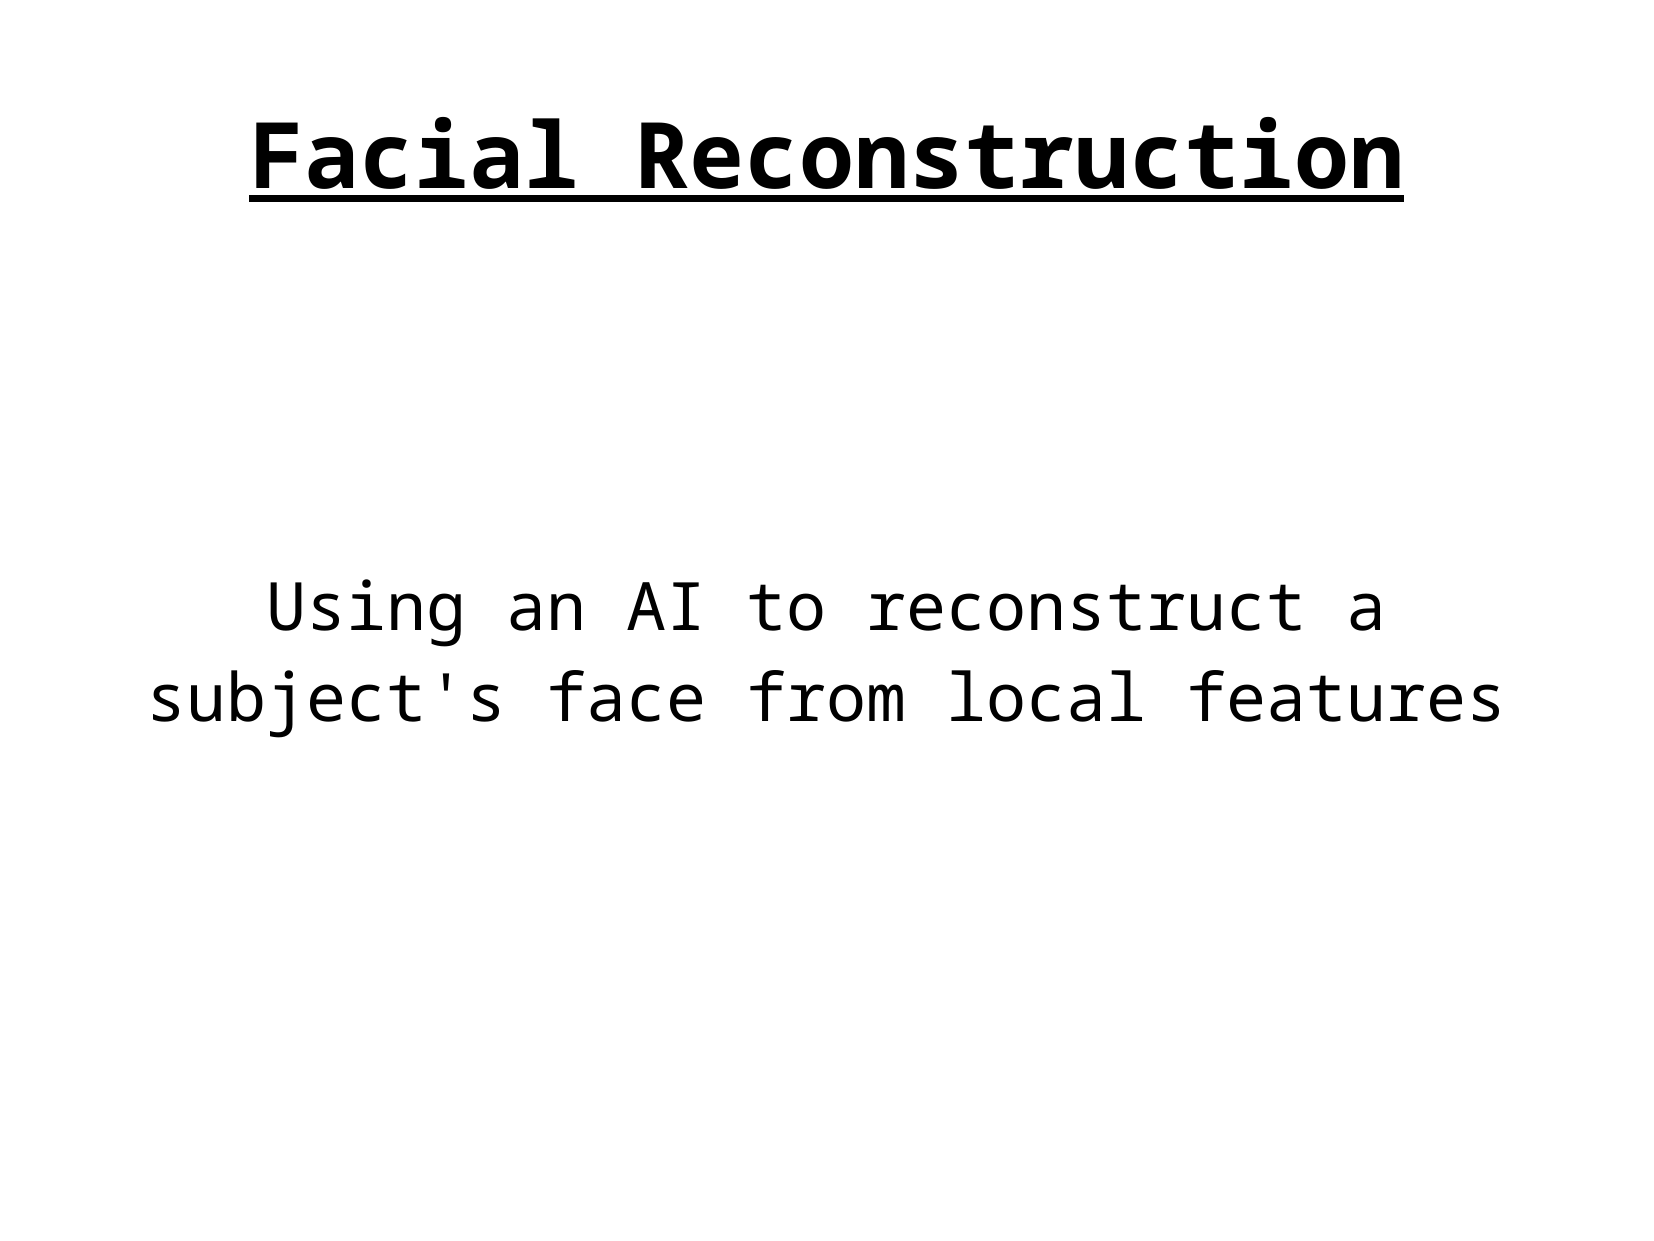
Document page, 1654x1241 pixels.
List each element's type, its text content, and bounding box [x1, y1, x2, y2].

title Facial Reconstruction [82, 49, 1571, 257]
subtitle Using an AI to reconstruct a subject's face from local features [82, 290, 1571, 1010]
